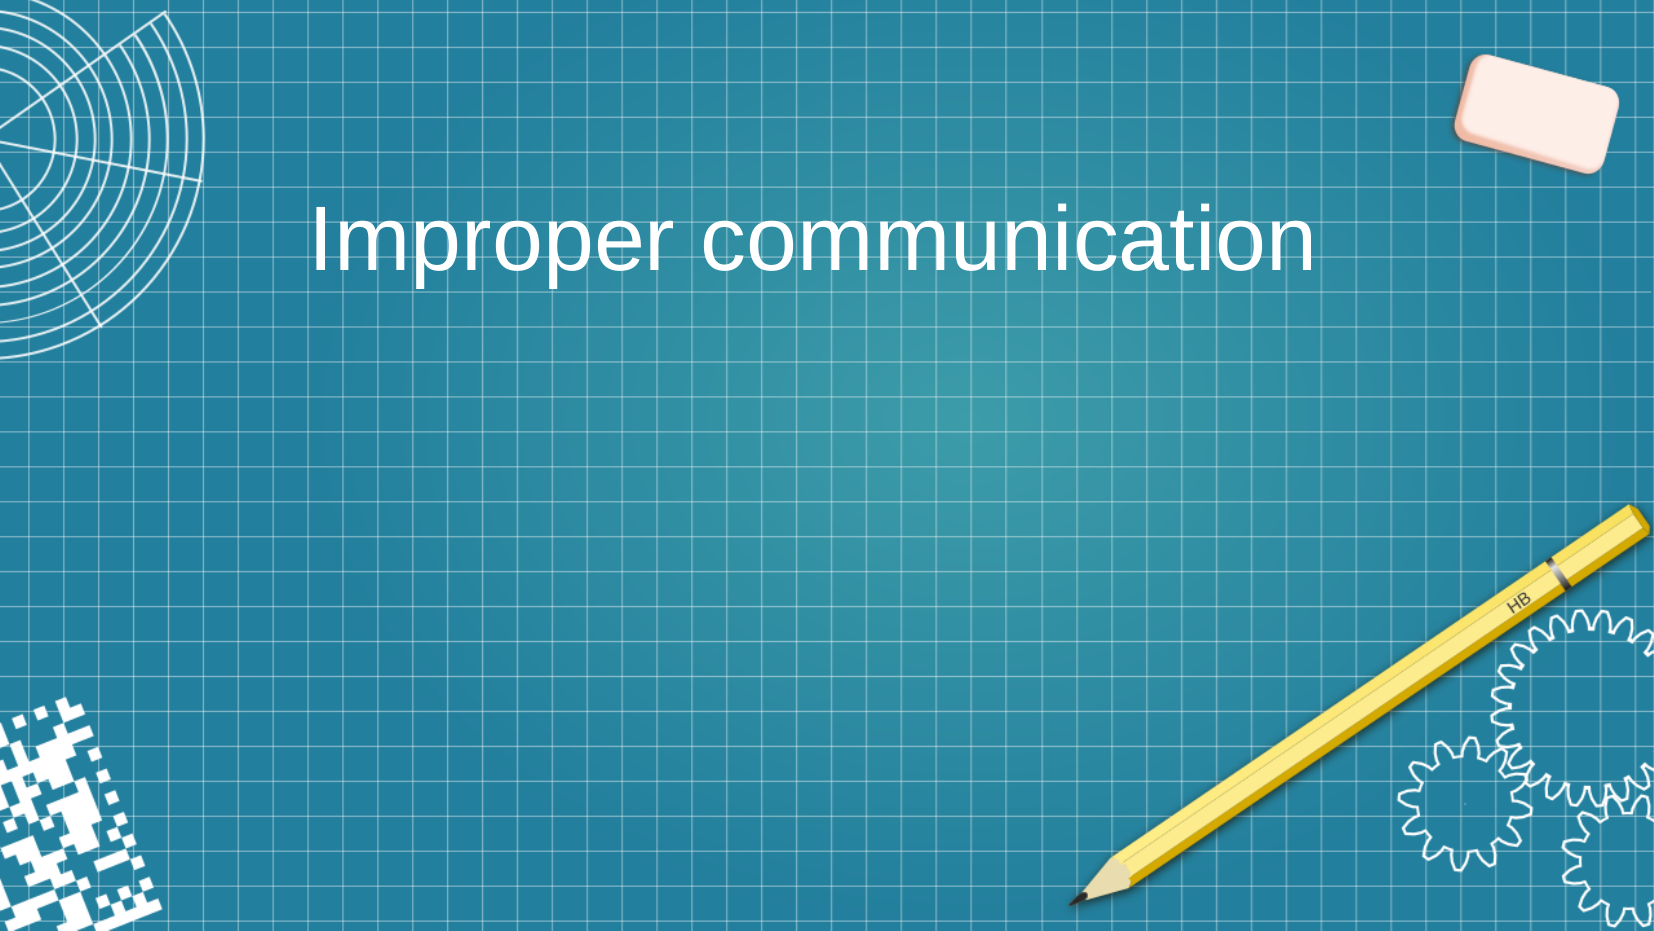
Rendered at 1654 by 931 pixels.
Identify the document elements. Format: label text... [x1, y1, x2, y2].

picture [0, 0, 1654, 931]
title Improper communication [82, 132, 1571, 346]
